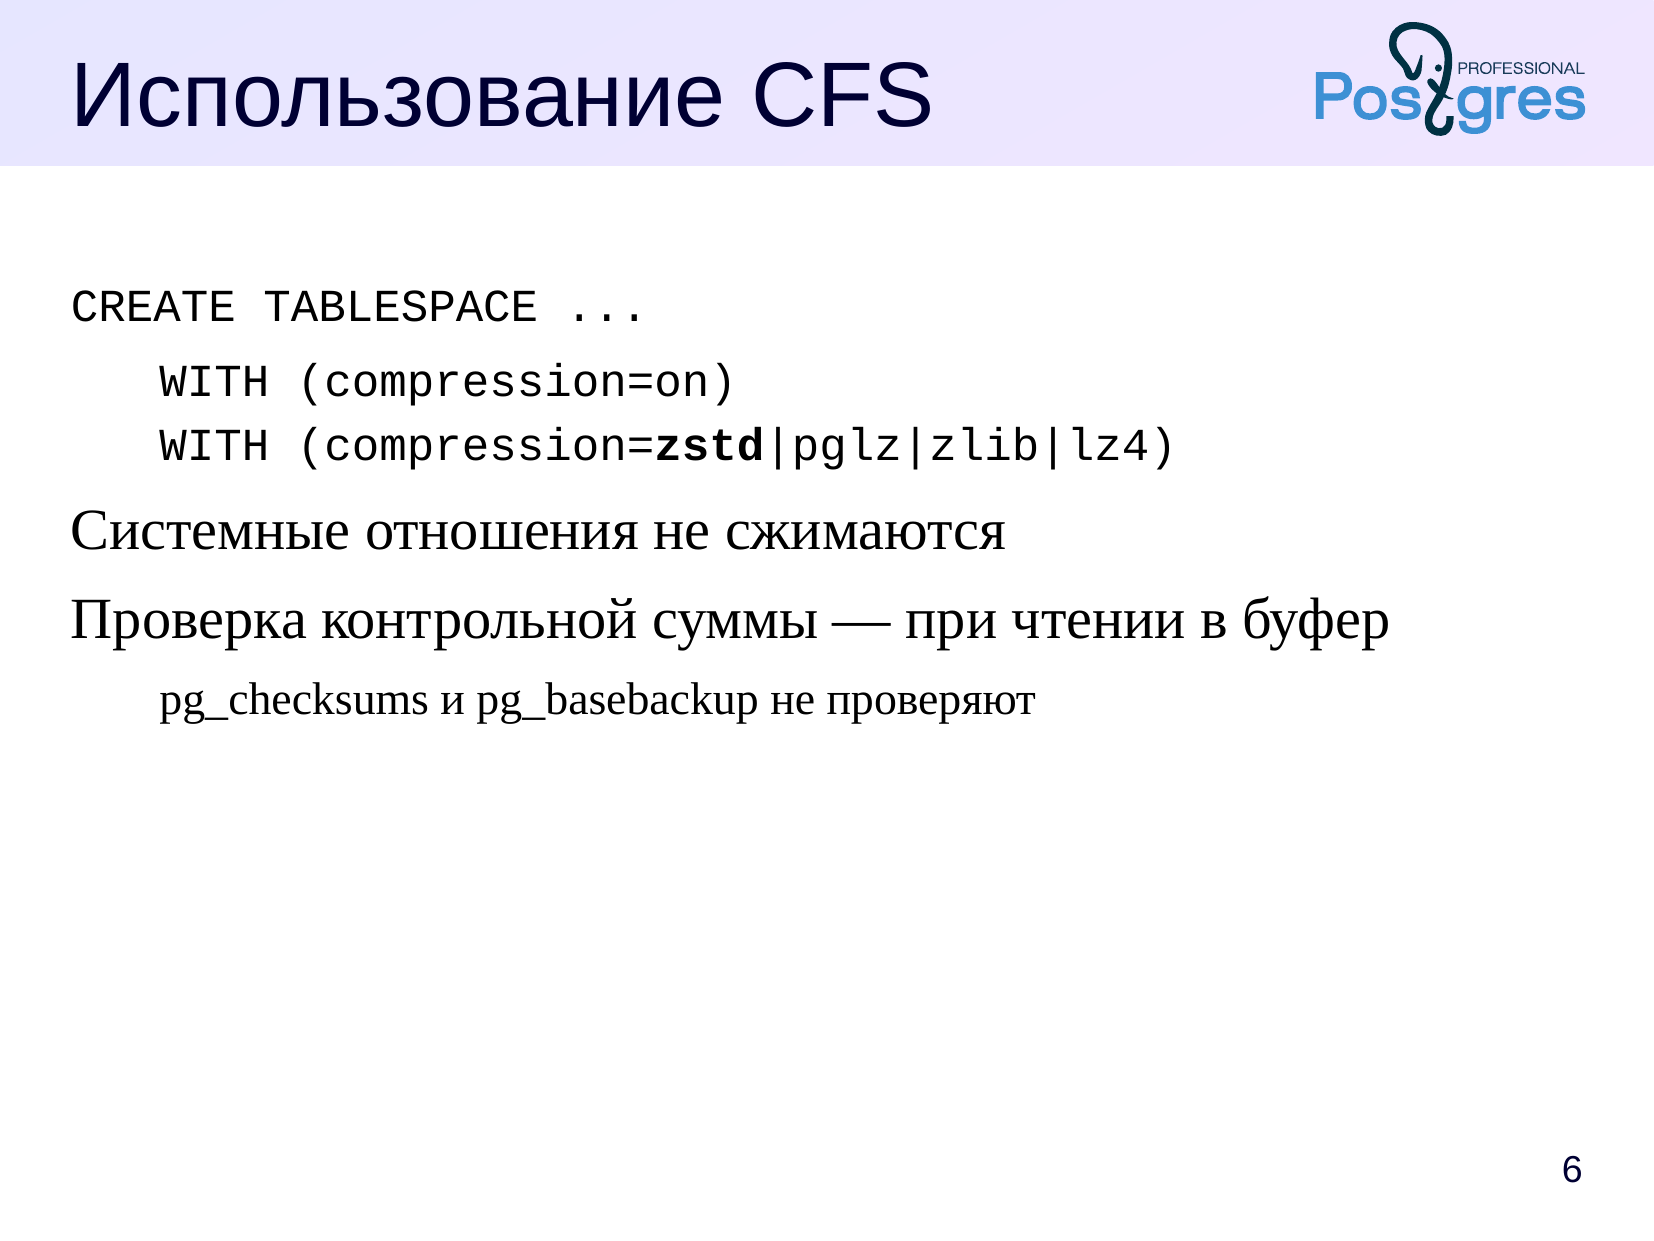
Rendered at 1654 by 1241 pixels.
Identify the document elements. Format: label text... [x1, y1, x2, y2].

title Использование CFS [70, 43, 1241, 147]
list CREATE TABLESPACE ... WITH (compression=on) WITH (compression=zstd|pglz|zlib|lz4) Системные отношения не сжимаются Проверка контрольной суммы — при чтении в буфер pg_checksums и pg_basebackup не проверяют [70, 283, 1583, 1134]
